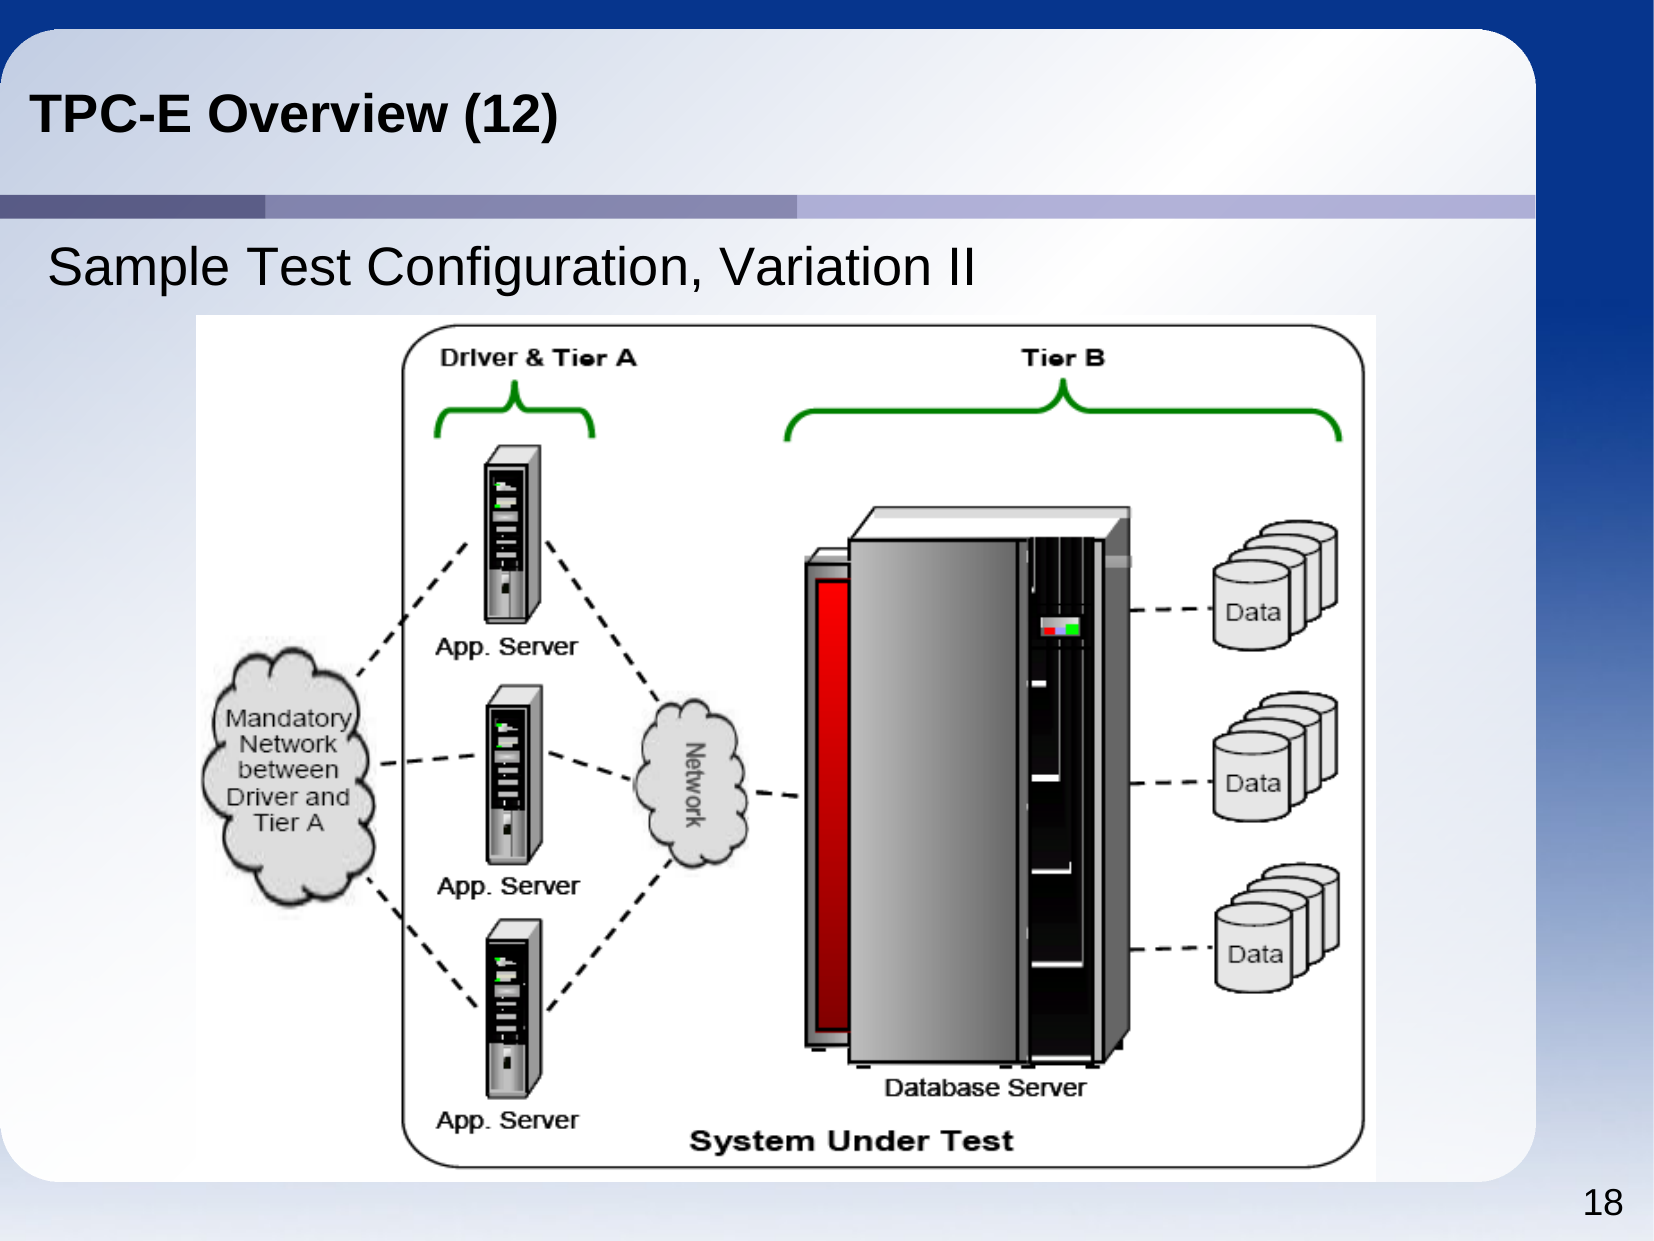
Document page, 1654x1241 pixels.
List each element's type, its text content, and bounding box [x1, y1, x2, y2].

list Sample Test Configuration, Variation II [29, 236, 1506, 1152]
picture [0, 0, 1654, 1241]
title TPC-E Overview (12) [29, 49, 1506, 178]
